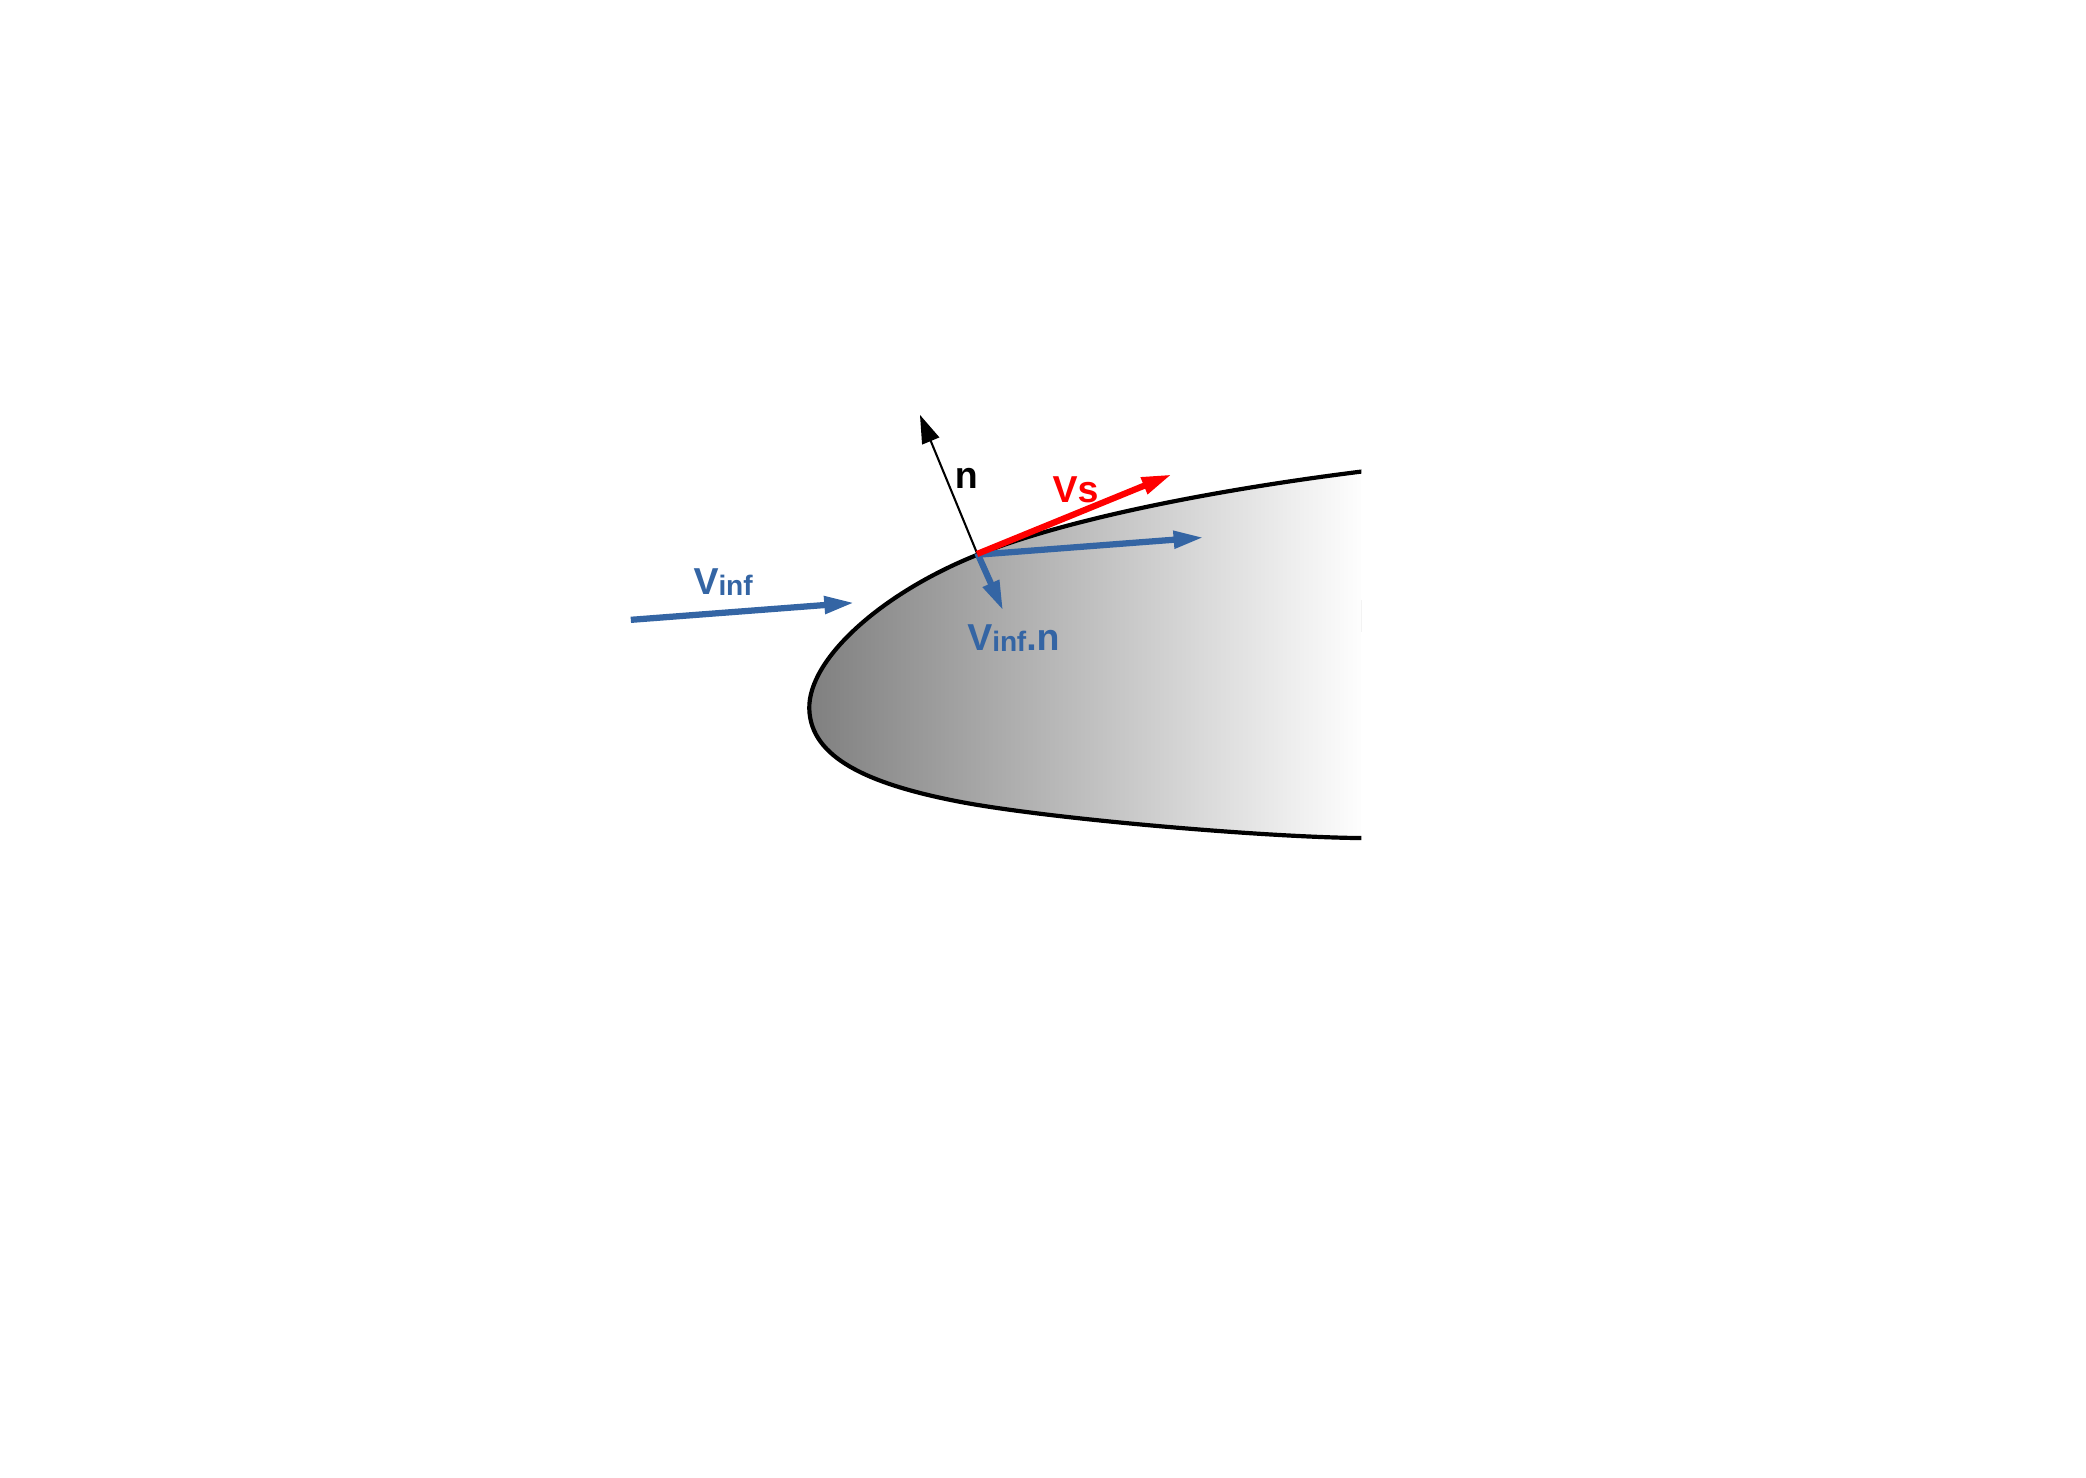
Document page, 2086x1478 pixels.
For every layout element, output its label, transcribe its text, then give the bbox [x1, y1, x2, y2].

text_box Vinf [678, 552, 768, 613]
text_box Vinf.n [952, 608, 1075, 673]
text_box n [940, 447, 993, 505]
text_box Vs [1038, 460, 1114, 518]
text_box Vinf [710, 613, 768, 618]
text_box [809, 454, 1395, 864]
